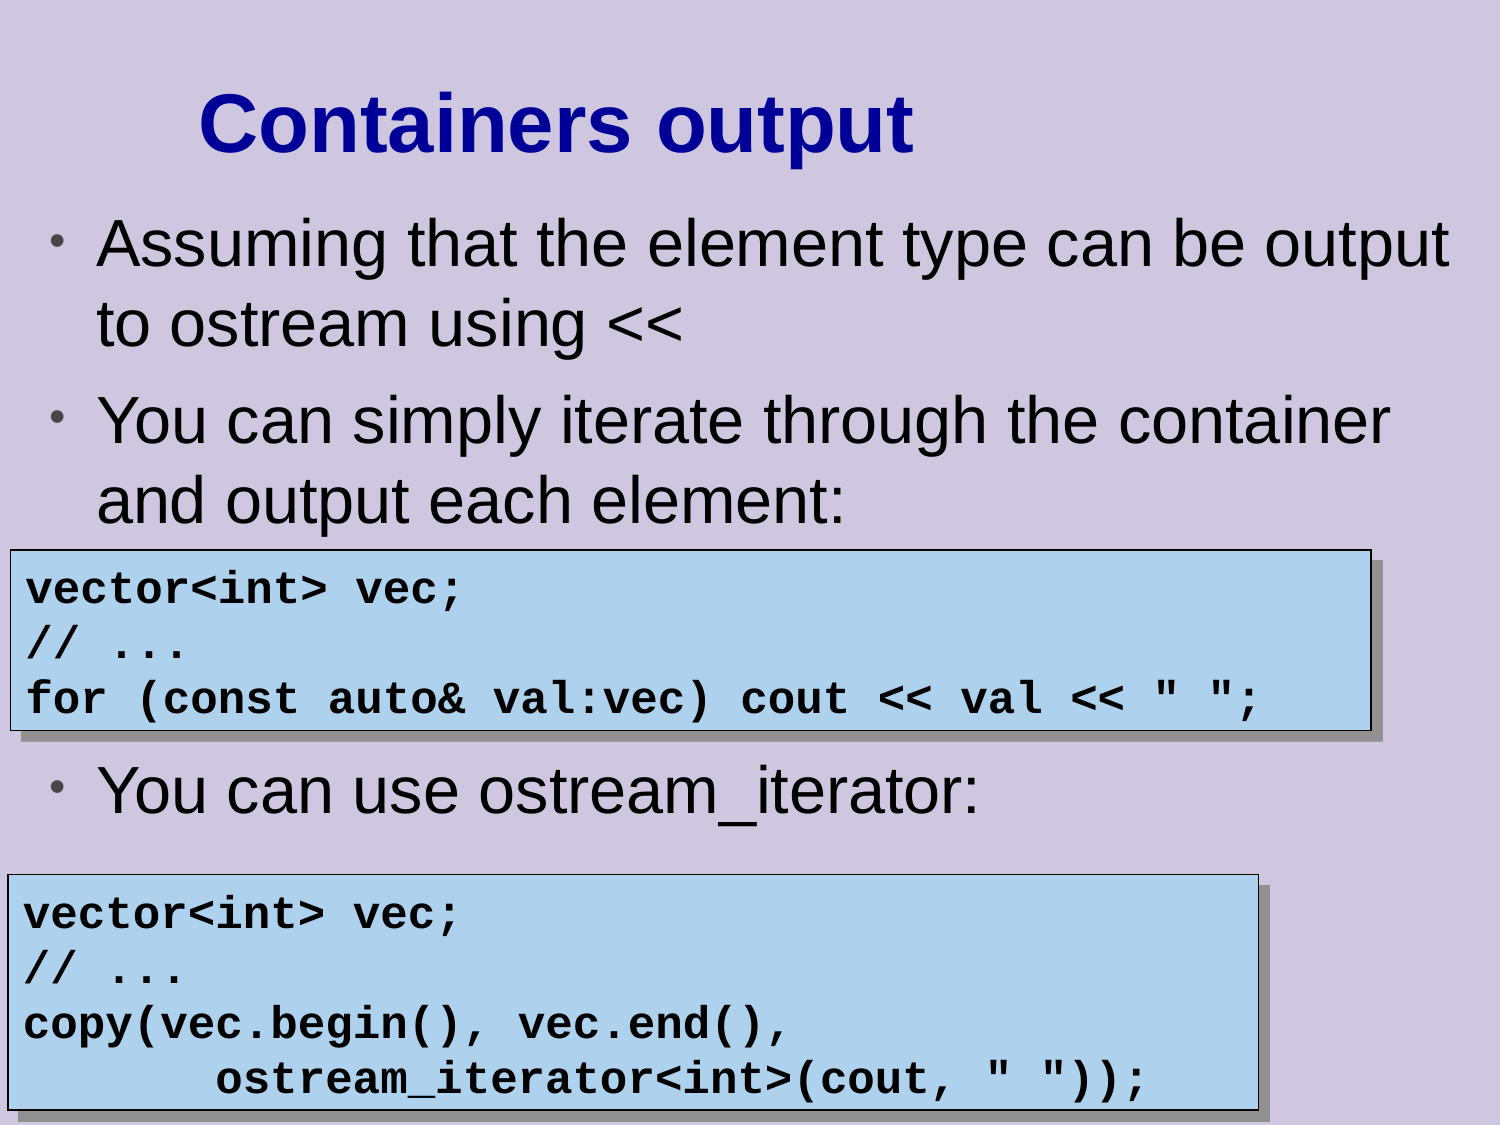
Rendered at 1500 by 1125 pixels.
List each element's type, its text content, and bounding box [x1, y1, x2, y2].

title Containers output [198, 18, 1468, 200]
text_box vector<int> vec; // ... for (const auto& val:vec) cout << val << " "; [10, 549, 1372, 731]
text_box vector<int> vec; // ... copy(vec.begin(), vec.end(), ostream_iterator<int>(cout, " ")); [8, 874, 1259, 1111]
list Assuming that the element type can be output to ostream using << You can simply iterate through the container and output each element: You can use ostream_iterator: [49, 200, 1468, 1025]
